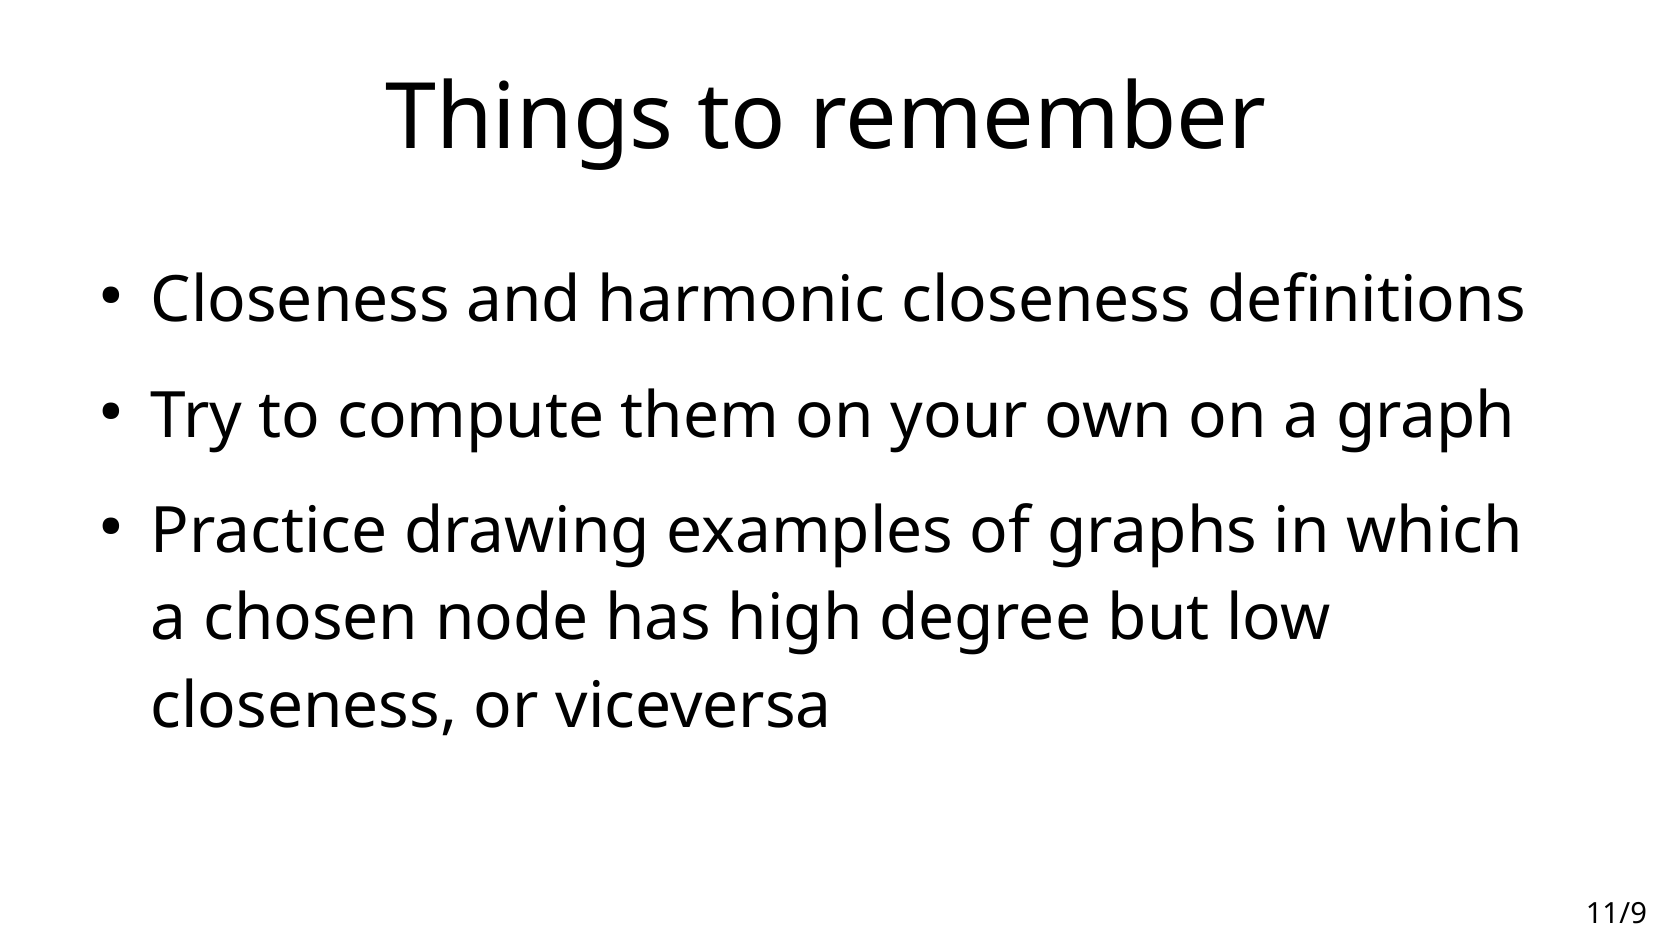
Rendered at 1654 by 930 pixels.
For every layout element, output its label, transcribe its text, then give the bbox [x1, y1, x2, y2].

list Closeness and harmonic closeness definitions Try to compute them on your own on a graph Practice drawing examples of graphs in which a chosen node has high degree but low closeness, or viceversa [82, 252, 1571, 793]
title Things to remember [82, 1, 1571, 225]
